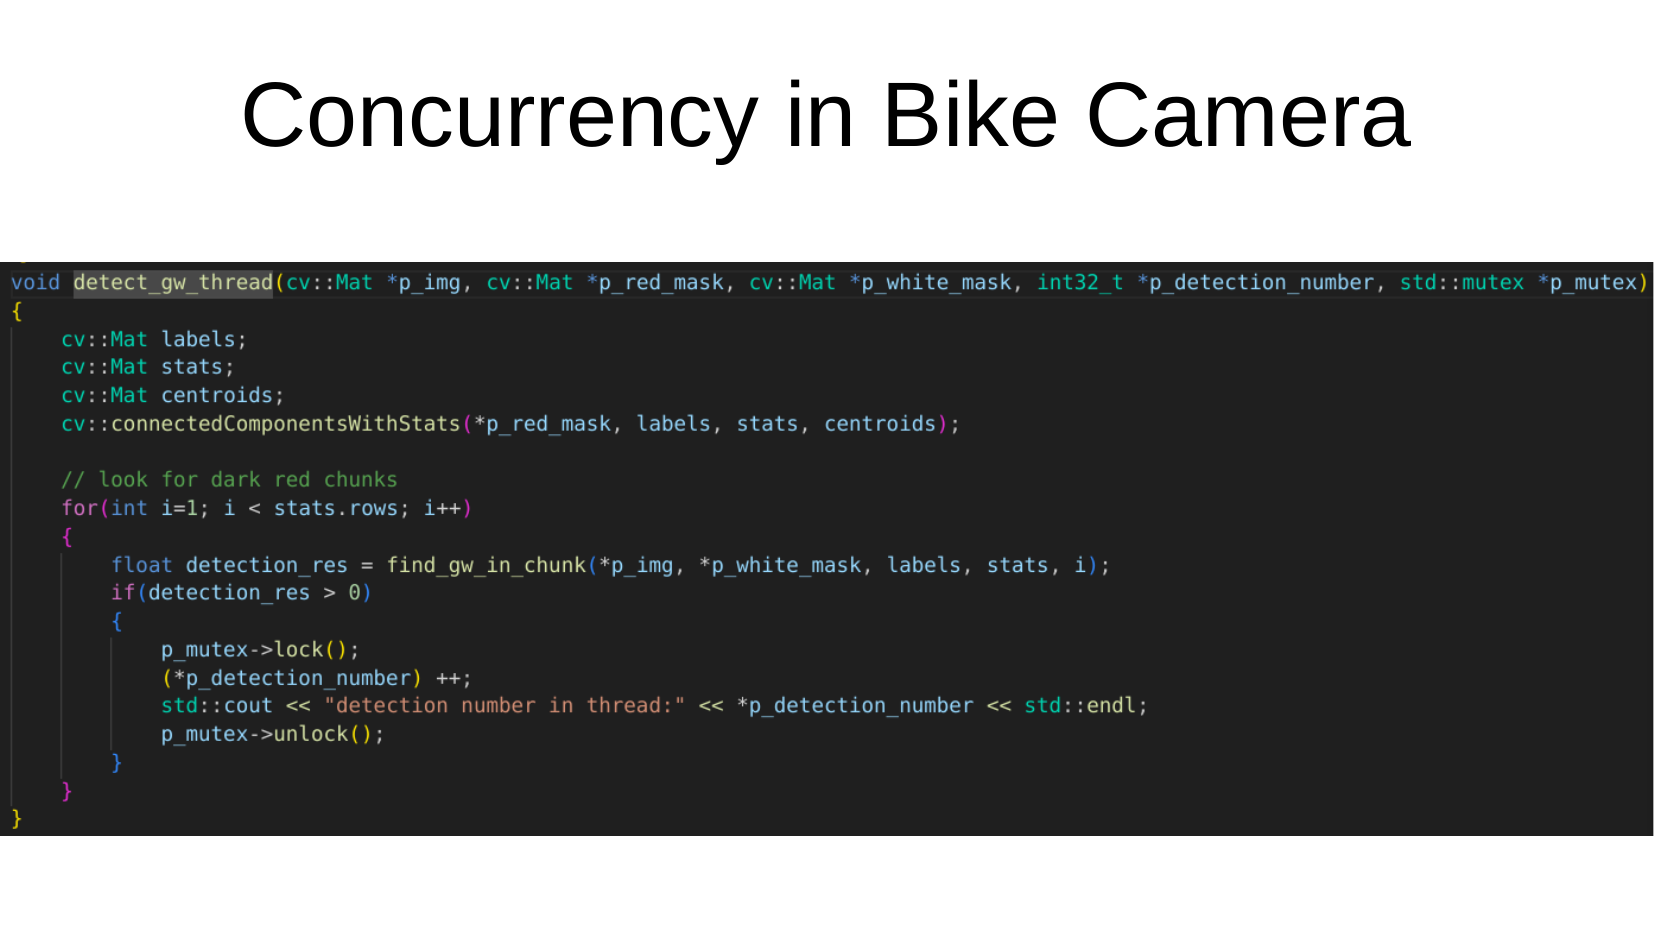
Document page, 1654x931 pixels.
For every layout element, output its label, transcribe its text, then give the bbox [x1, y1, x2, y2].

title Concurrency in Bike Camera [82, 37, 1571, 193]
picture [0, 262, 1654, 836]
